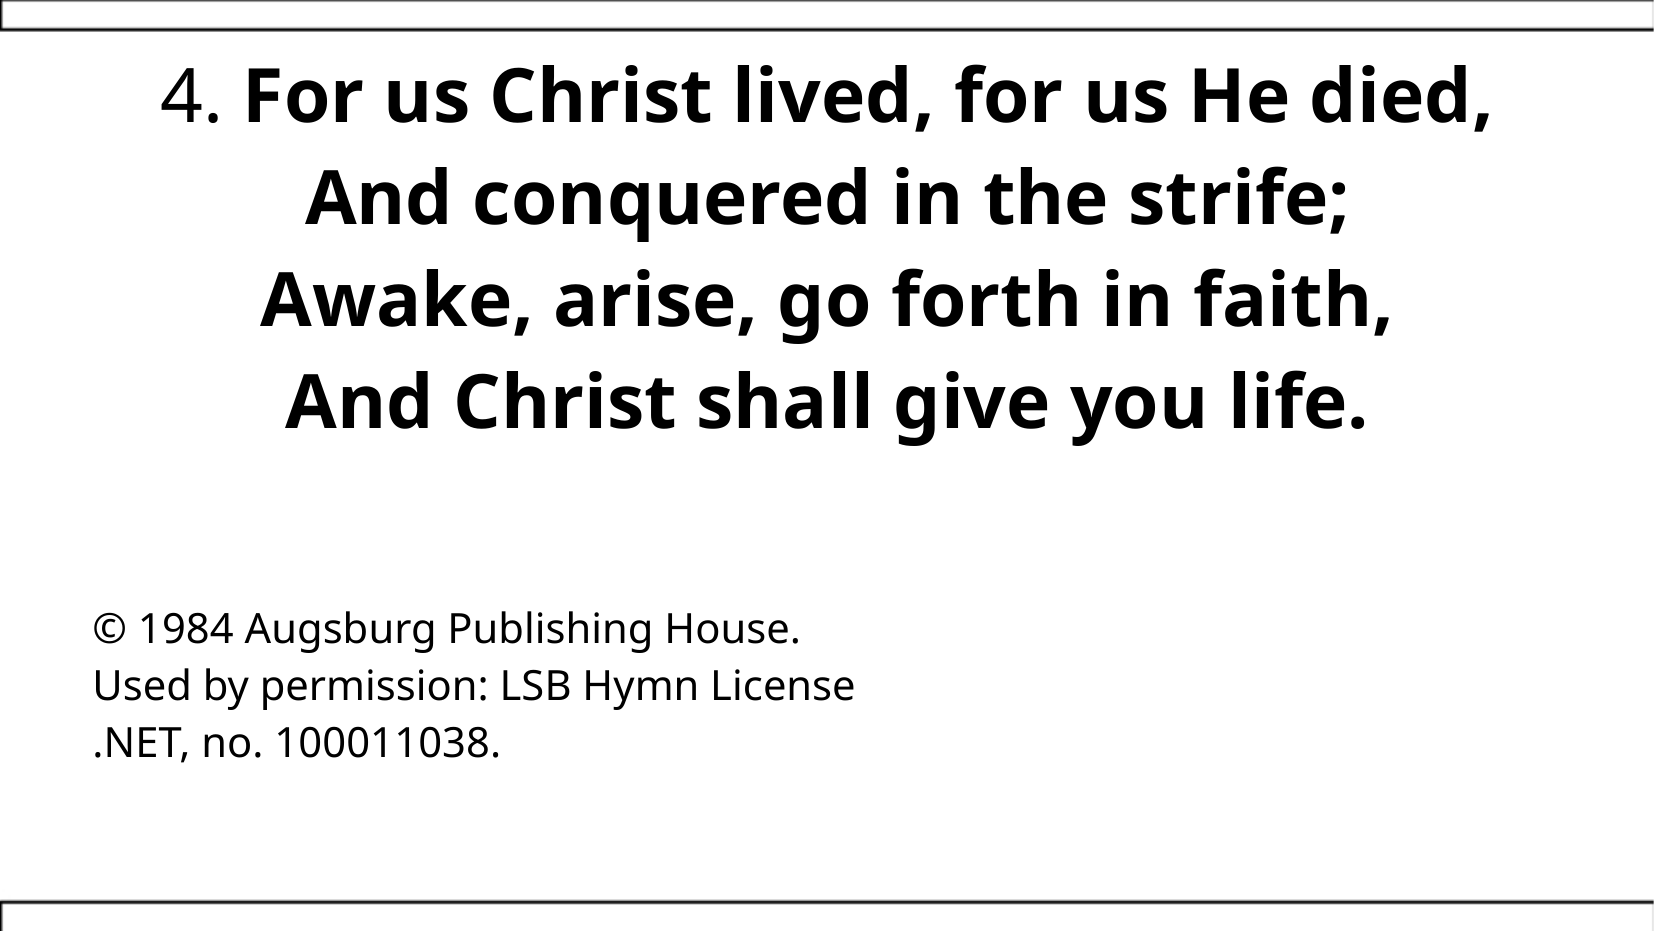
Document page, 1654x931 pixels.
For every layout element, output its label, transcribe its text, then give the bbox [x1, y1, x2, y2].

picture [0, 0, 1654, 931]
text_box 4. For us Christ lived, for us He died, And conquered in the strife; Awake, arise, go forth in faith, And Christ shall give you life. © 1984 Augsburg Publishing House. Used by permission: LSB Hymn License .NET, no. 100011038. [77, 34, 1578, 839]
